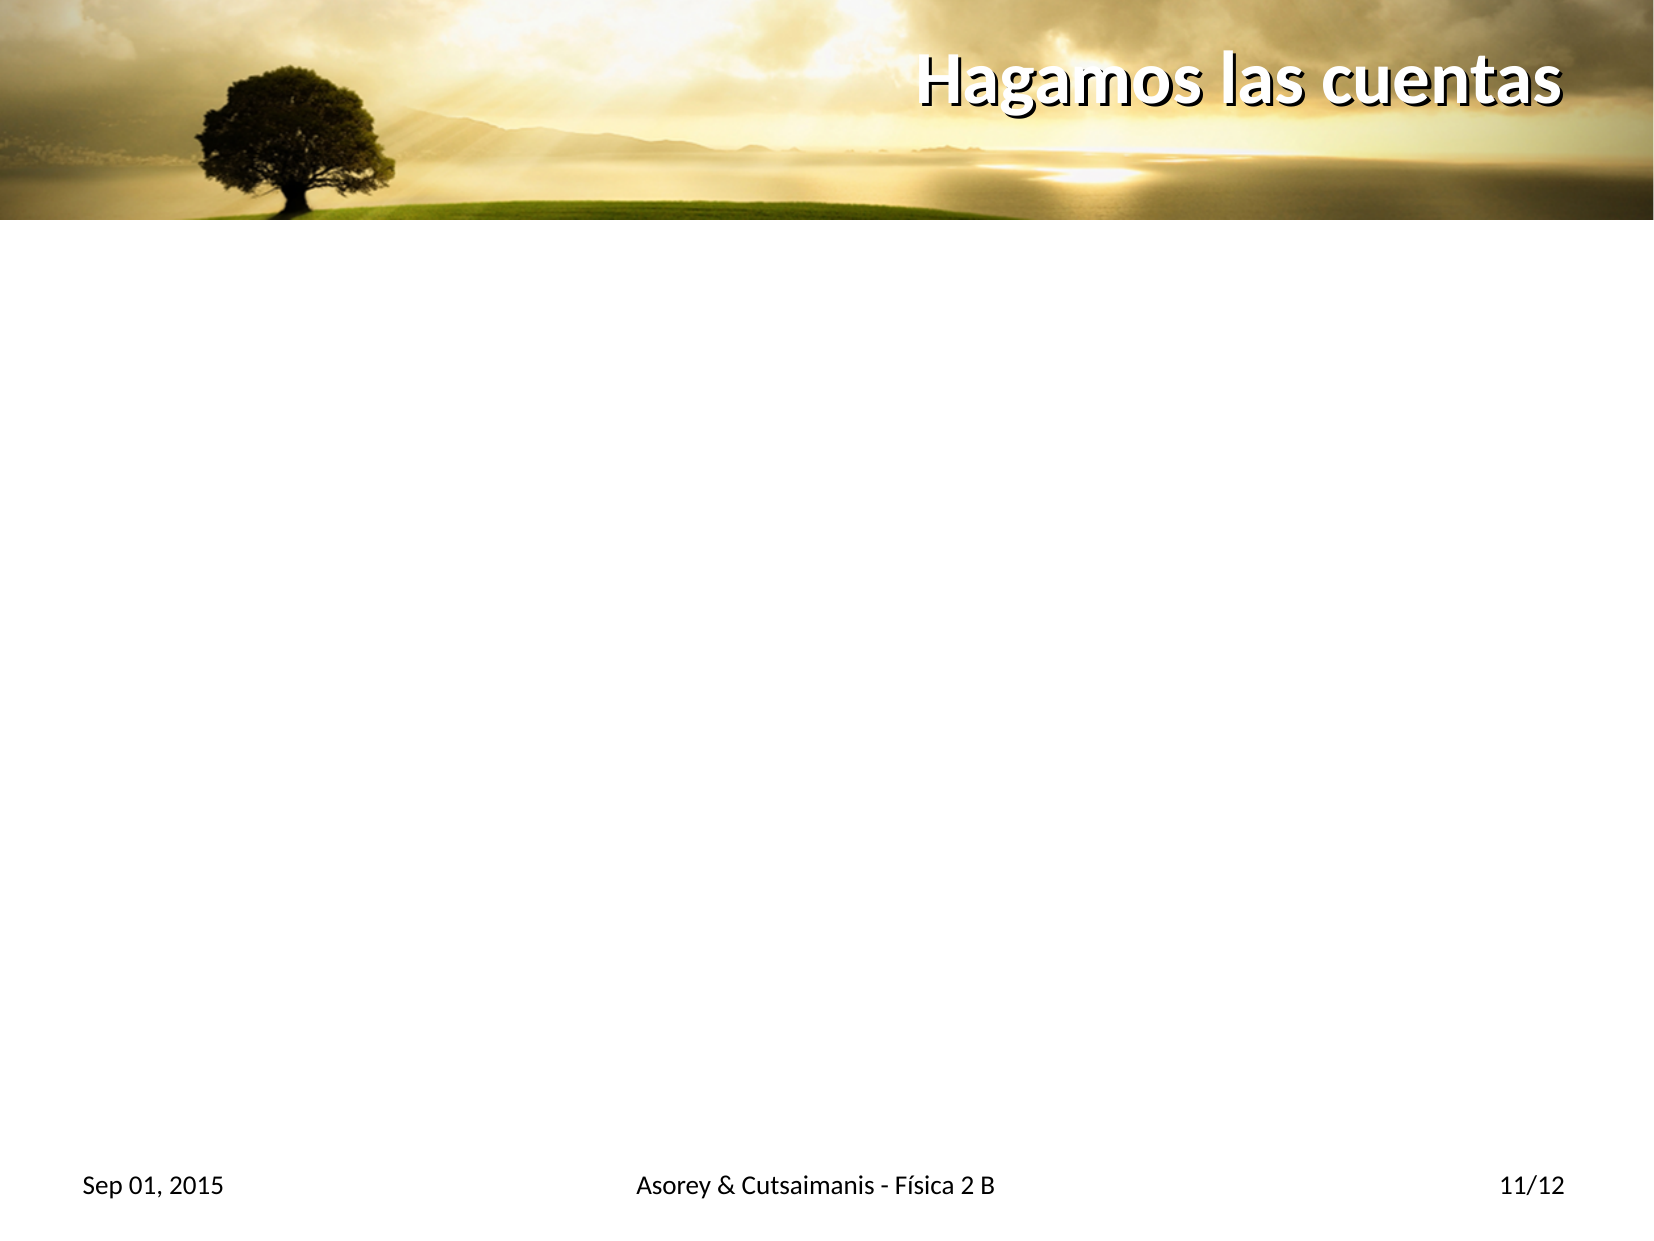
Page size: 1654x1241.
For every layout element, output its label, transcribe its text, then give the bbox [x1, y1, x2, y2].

picture [0, 0, 1654, 220]
title Hagamos las cuentas [75, 19, 1564, 151]
